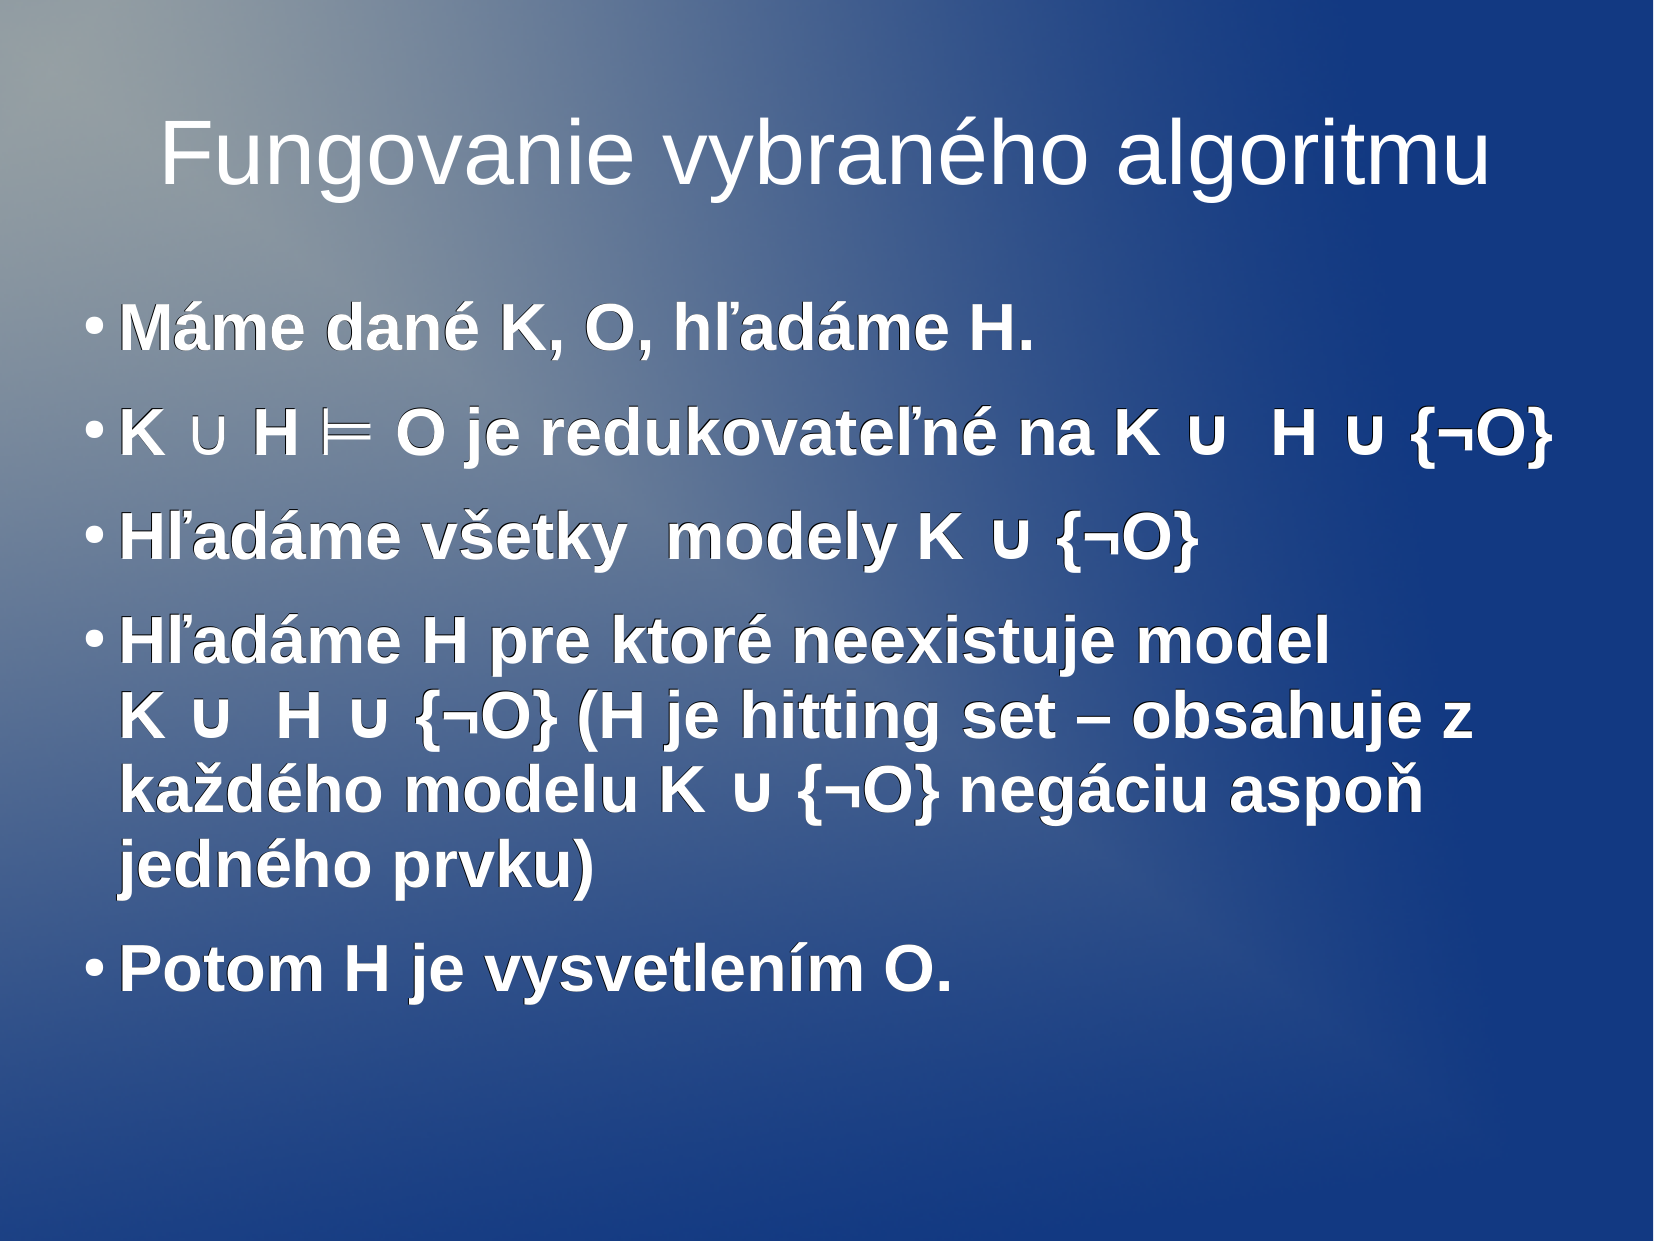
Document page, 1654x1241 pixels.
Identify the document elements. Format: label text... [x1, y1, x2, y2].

title Fungovanie vybraného algoritmu [82, 49, 1571, 257]
picture [0, 0, 1654, 1241]
list Máme dané K, O, hľadáme H. K ∪ H ⊨ O je redukovateľné na K ∪ H ∪ {¬O} Hľadáme všetky modely K ∪ {¬O} Hľadáme H pre ktoré neexistuje model K ∪ H ∪ {¬O} (H je hitting set – obsahuje z každého modelu K ∪ {¬O} negáciu aspoň jedného prvku) Potom H je vysvetlením O. [82, 290, 1571, 1109]
